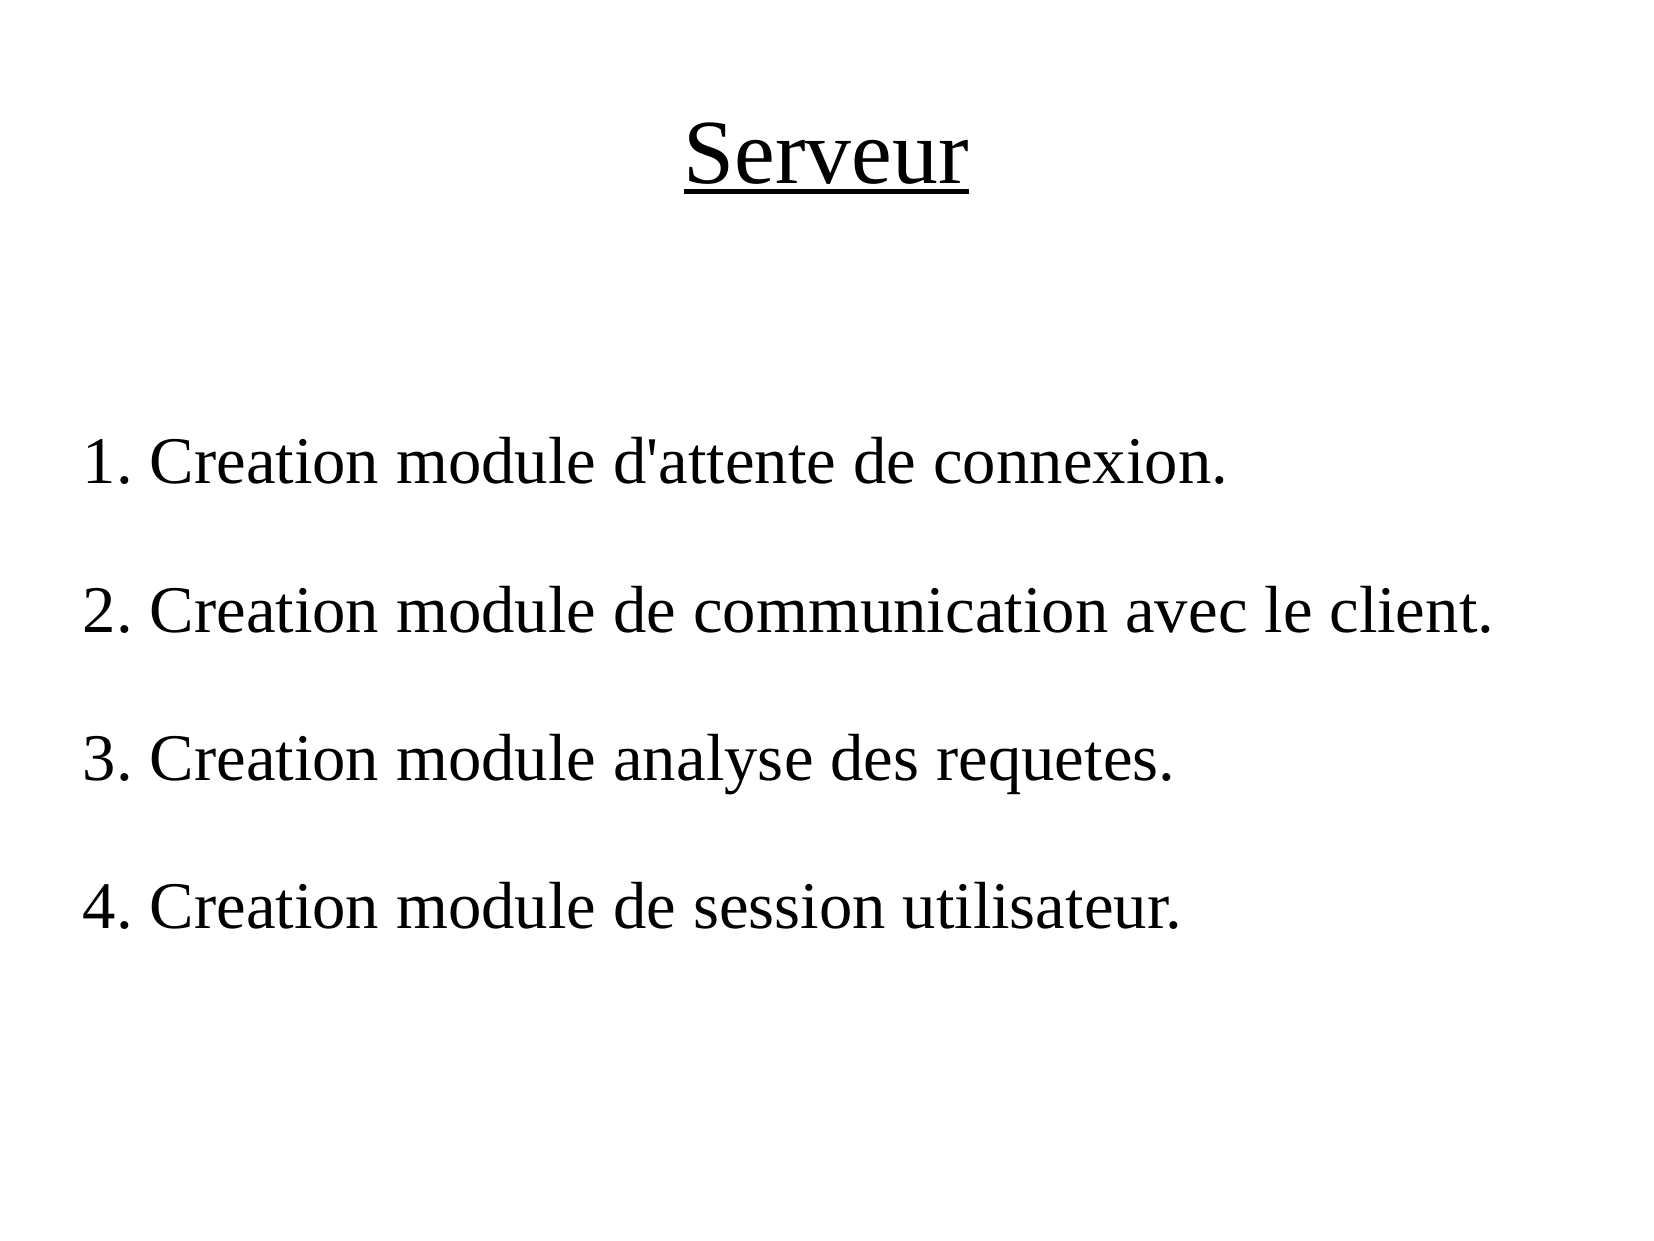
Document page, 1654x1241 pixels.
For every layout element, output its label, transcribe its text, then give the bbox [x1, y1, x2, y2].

title Serveur [82, 49, 1571, 257]
subtitle 1. Creation module d'attente de connexion. 2. Creation module de communication avec le client. 3. Creation module analyse des requetes. 4. Creation module de session utilisateur. [82, 276, 1571, 1166]
